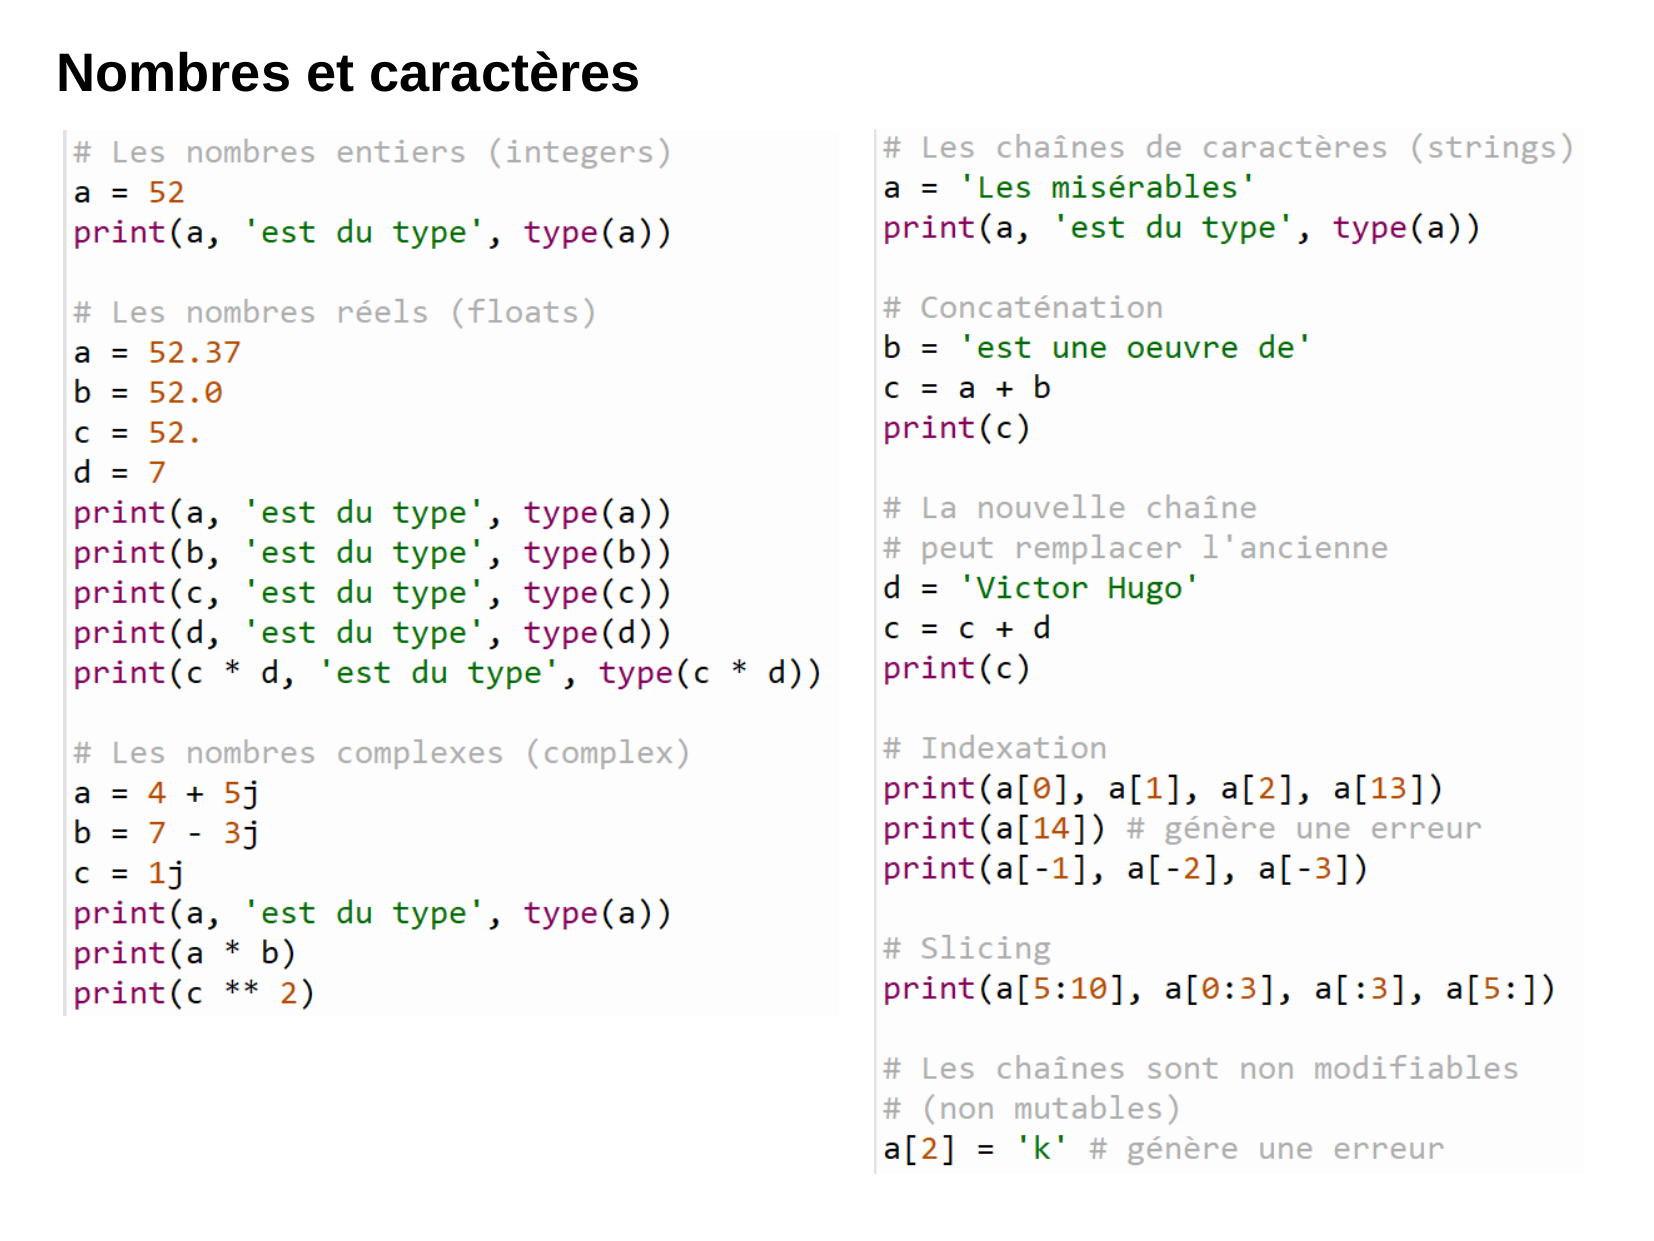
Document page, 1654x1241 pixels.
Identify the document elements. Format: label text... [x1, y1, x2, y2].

picture [63, 130, 839, 1016]
text_box Nombres et caractères [41, 35, 657, 111]
picture [874, 129, 1584, 1174]
